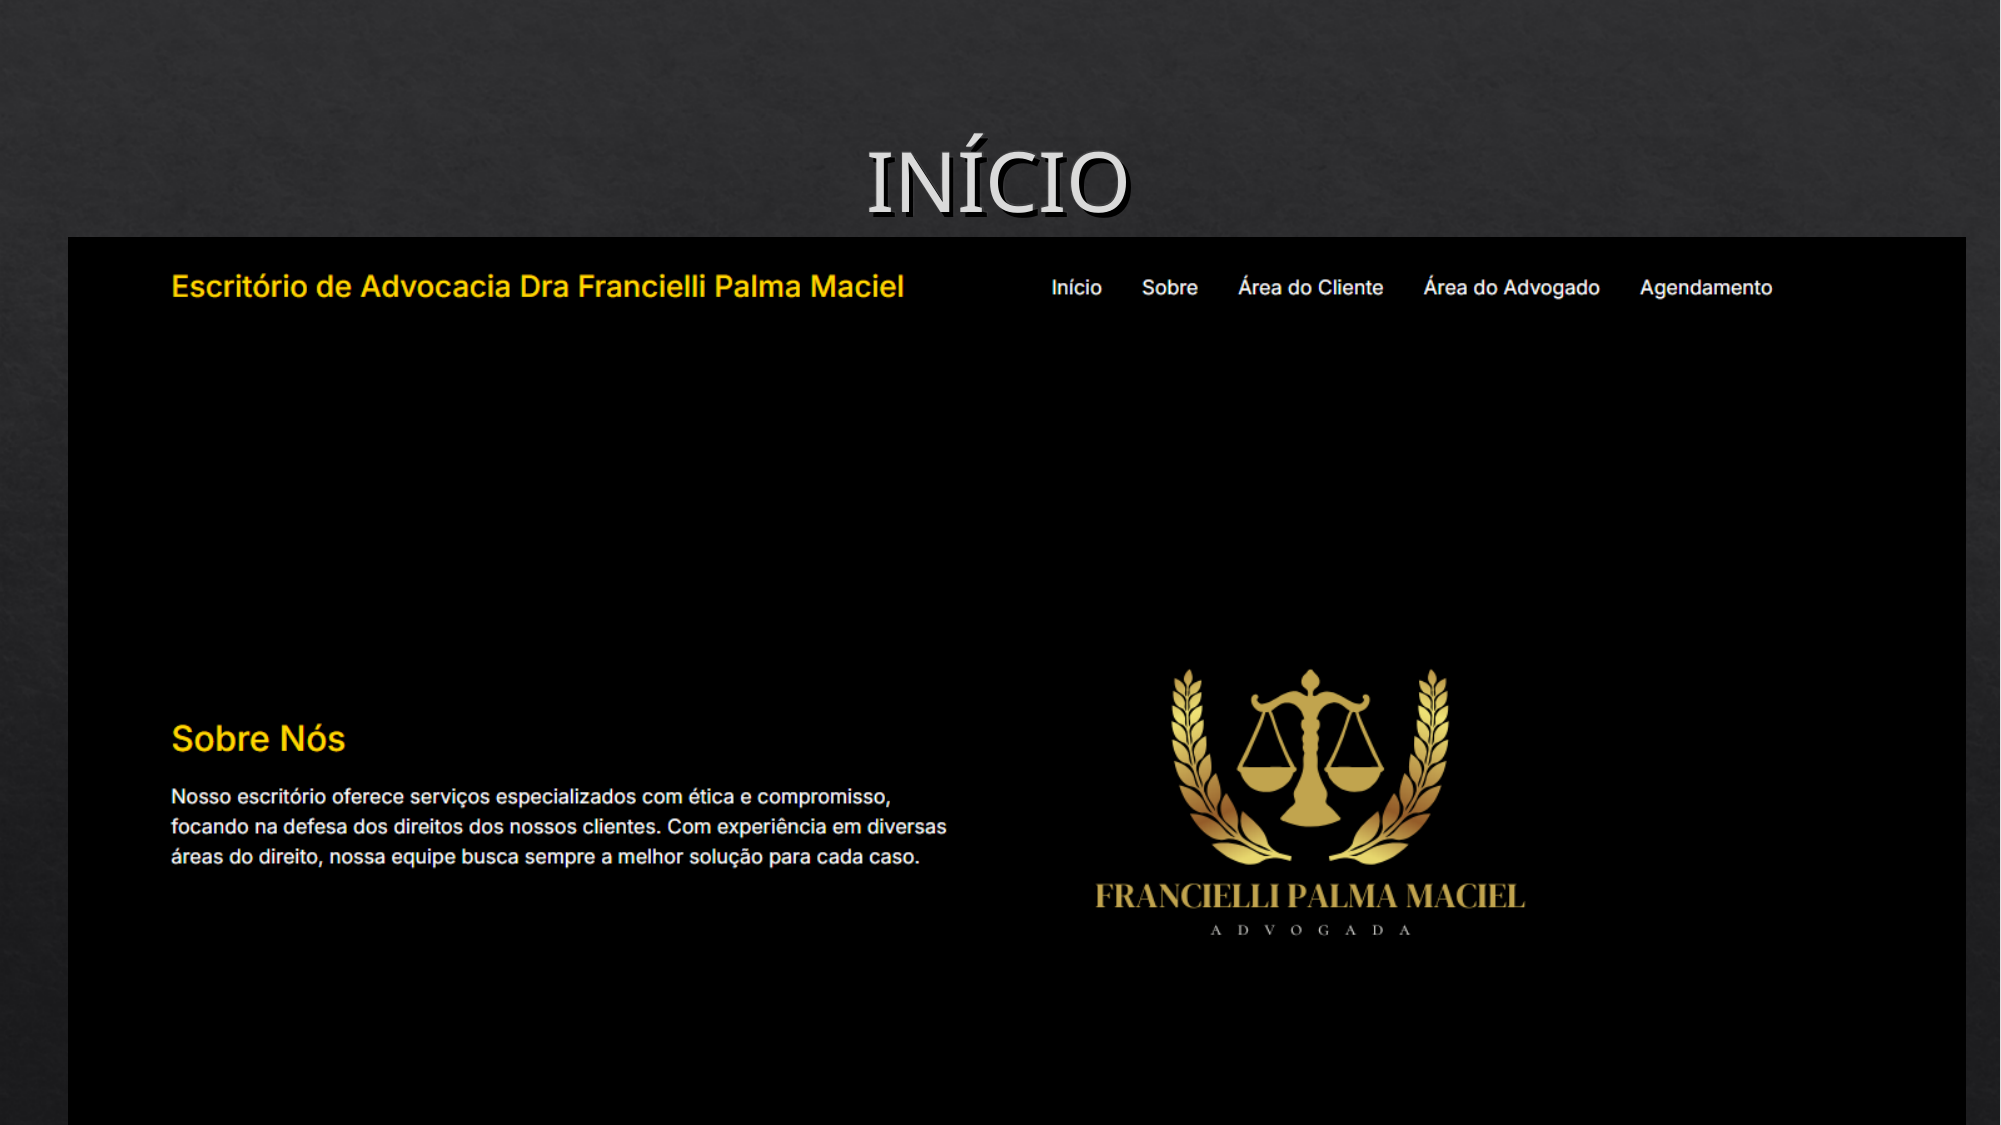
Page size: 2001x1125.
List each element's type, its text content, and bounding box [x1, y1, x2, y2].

title INÍCIO [149, 99, 1849, 237]
picture [68, 237, 1966, 1125]
